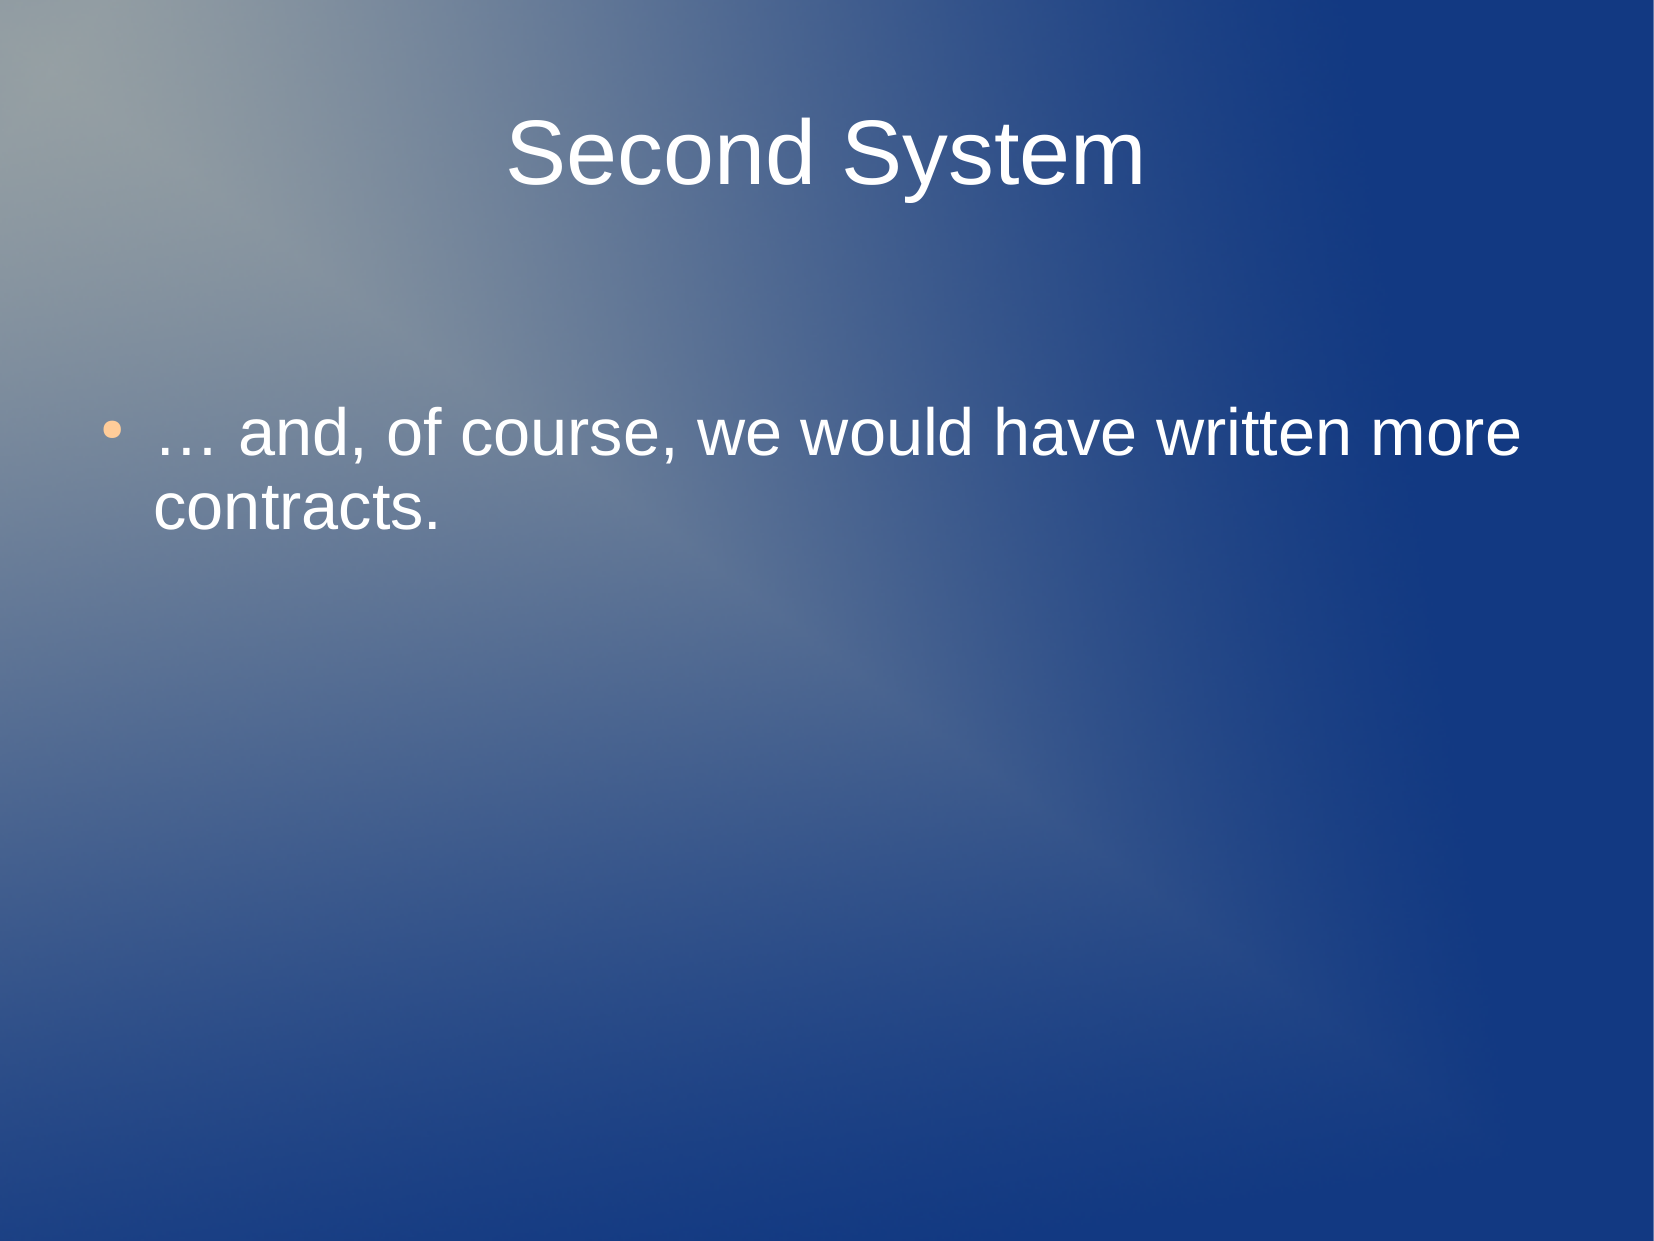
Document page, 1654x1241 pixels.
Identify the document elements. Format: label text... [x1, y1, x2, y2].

picture [0, 0, 1654, 1241]
title Second System [82, 56, 1571, 250]
list … and, of course, we would have written more contracts. [82, 290, 1571, 601]
